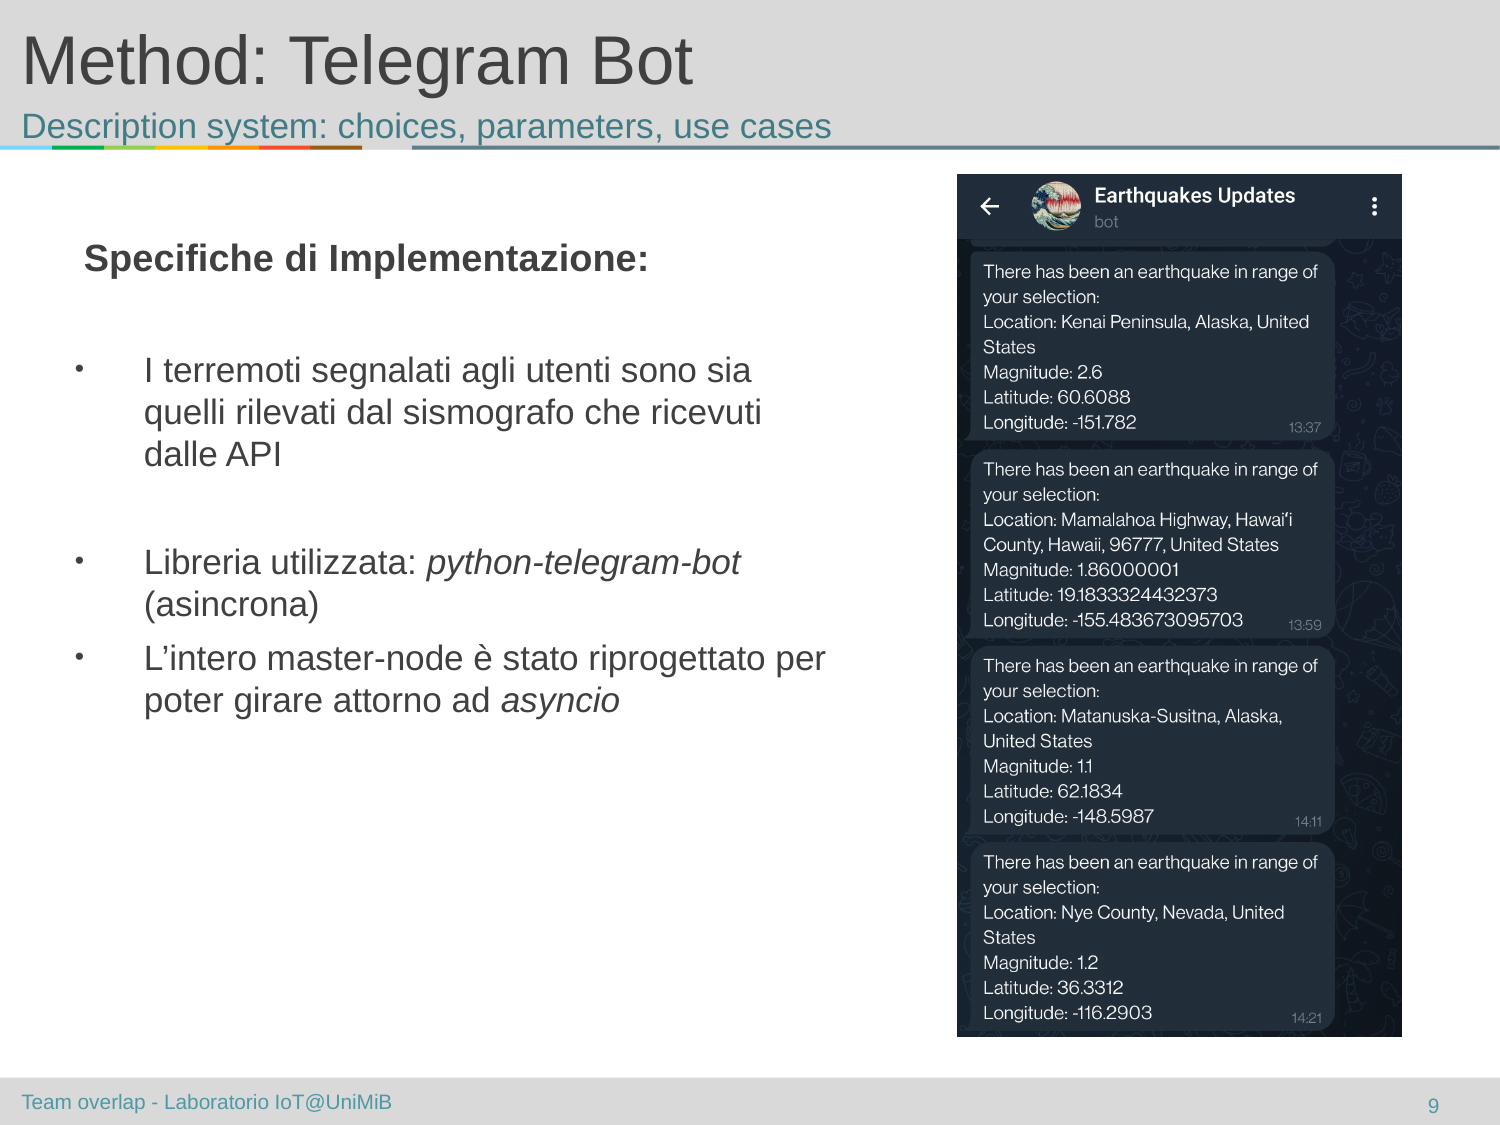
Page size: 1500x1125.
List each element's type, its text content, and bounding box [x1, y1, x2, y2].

picture [957, 174, 1402, 1038]
title Method: Telegram Bot [0, 0, 1500, 92]
slide_number 11 [1355, 1087, 1461, 1124]
footer Team overlap - Laboratorio IoT@UniMiB [0, 1090, 600, 1112]
text_box Specifiche di Implementazione: I terremoti segnalati agli utenti sono sia quelli rilevati dal sismografo che ricevuti dalle API Libreria utilizzata: python-telegram-bot (asincrona) L’intero master-node è stato riprogettato per poter girare attorno ad asyncio [0, 225, 849, 781]
list Description system: choices, parameters, use cases [0, 92, 1500, 146]
